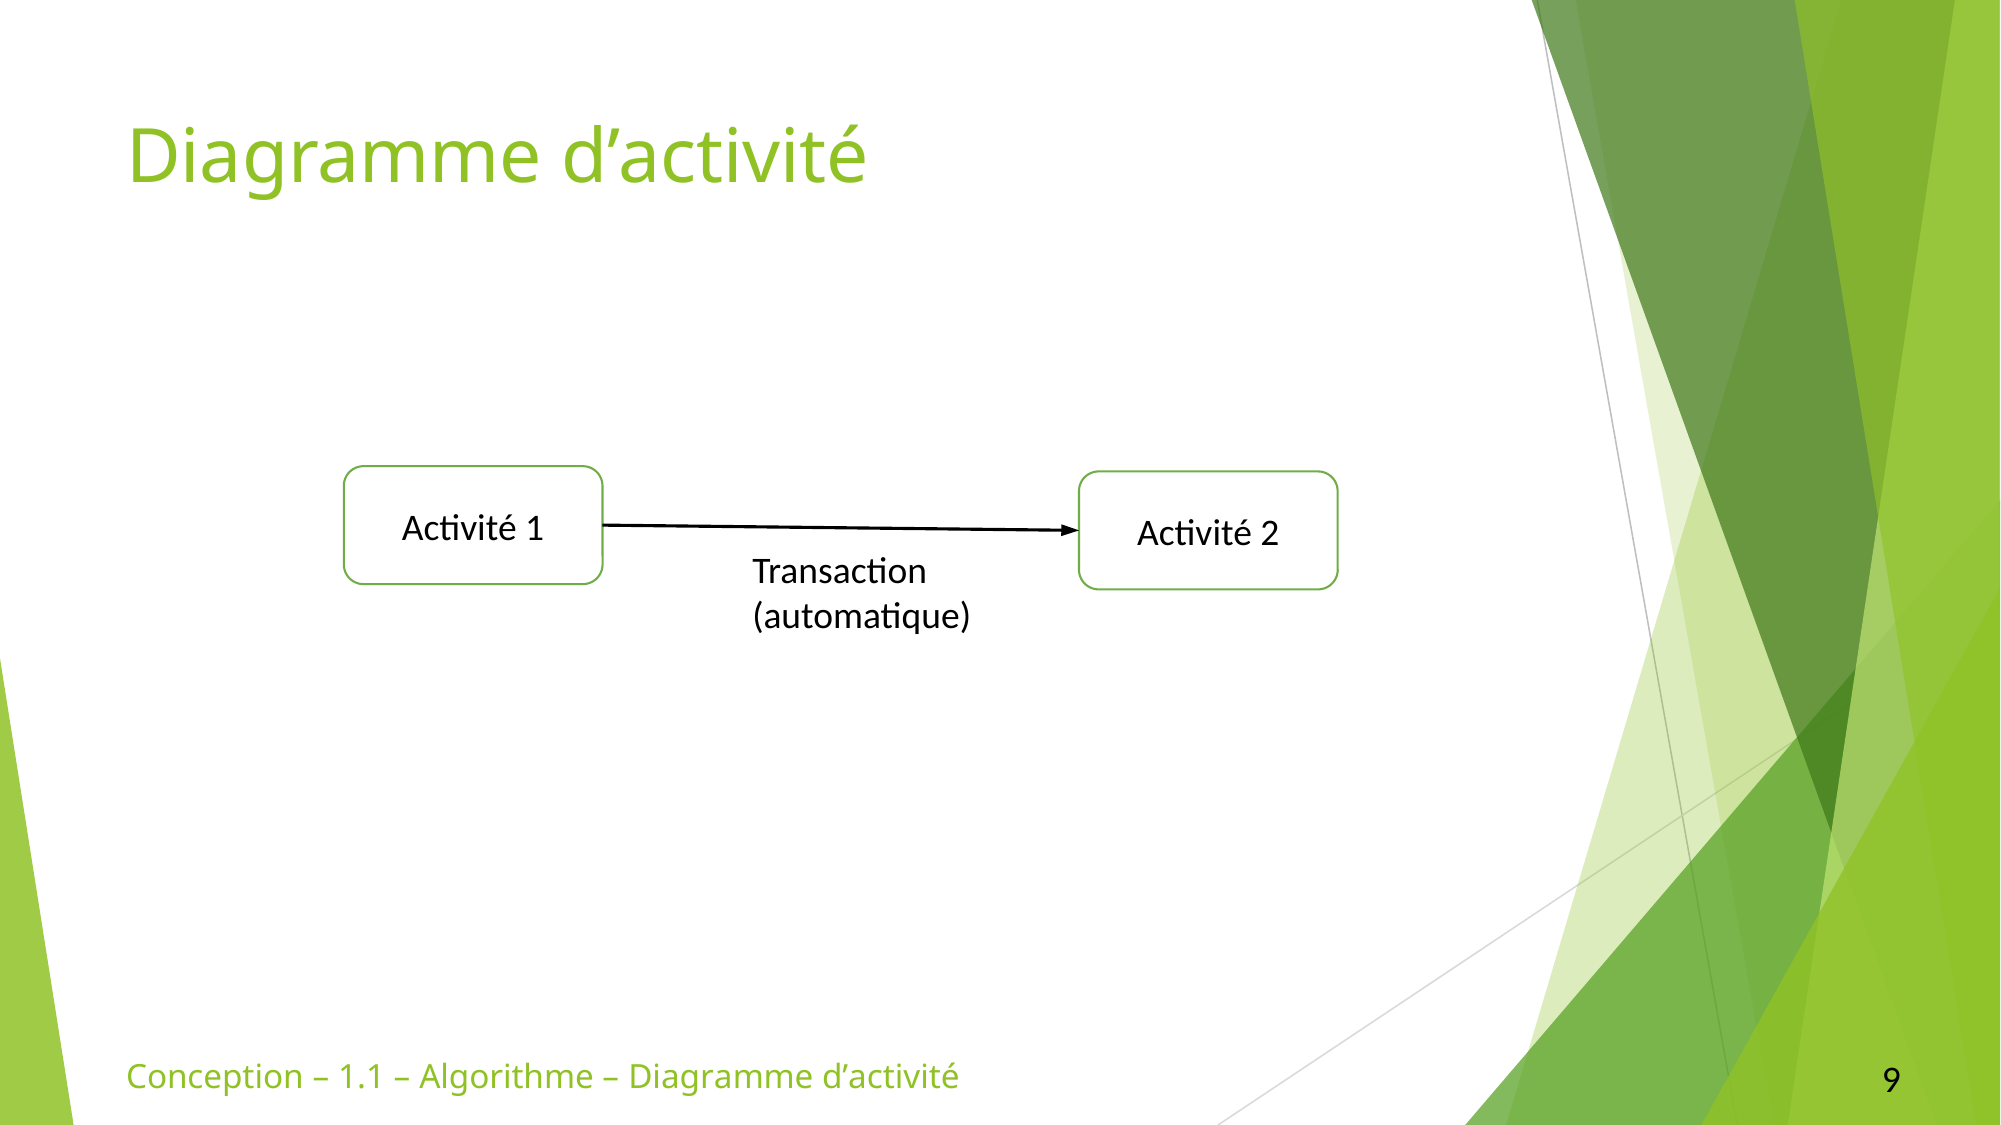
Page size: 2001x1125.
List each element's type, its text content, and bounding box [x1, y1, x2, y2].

text_box Activité 2 [1078, 471, 1338, 590]
text_box Activité 1 [343, 466, 603, 585]
text_box Conception – 1.1 – Algorithme – Diagramme d’activité [111, 1047, 1094, 1109]
title Diagramme d’activité [111, 99, 1522, 317]
text_box [1866, 1047, 1979, 1108]
text_box Transaction (automatique) [737, 538, 998, 645]
